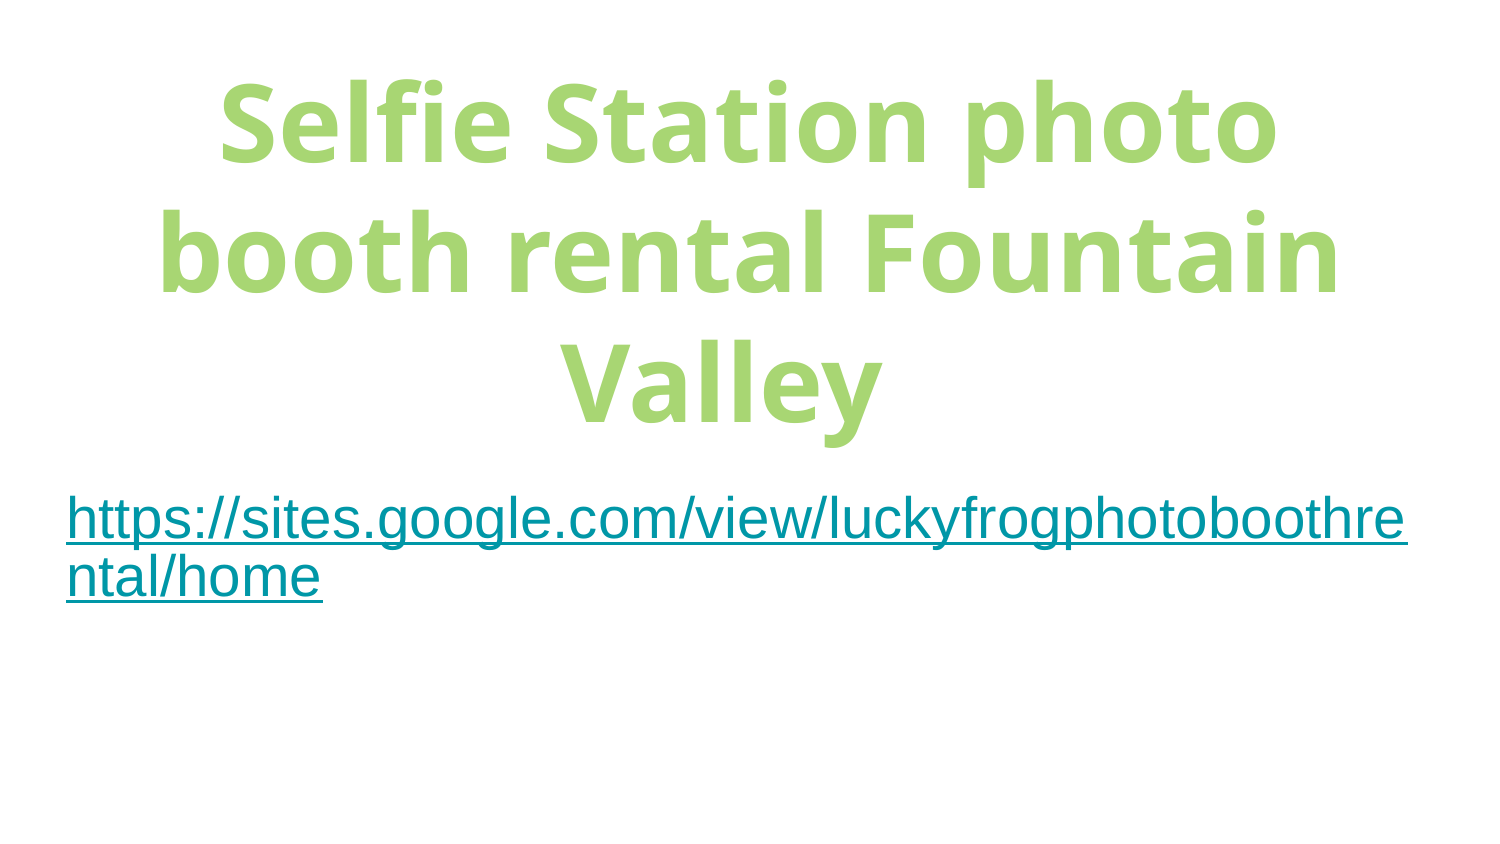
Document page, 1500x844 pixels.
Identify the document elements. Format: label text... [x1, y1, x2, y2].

title Selfie Station photo booth rental Fountain Valley [51, 122, 1449, 459]
subtitle https://sites.google.com/view/luckyfrogphotoboothrental/home [51, 464, 1449, 595]
